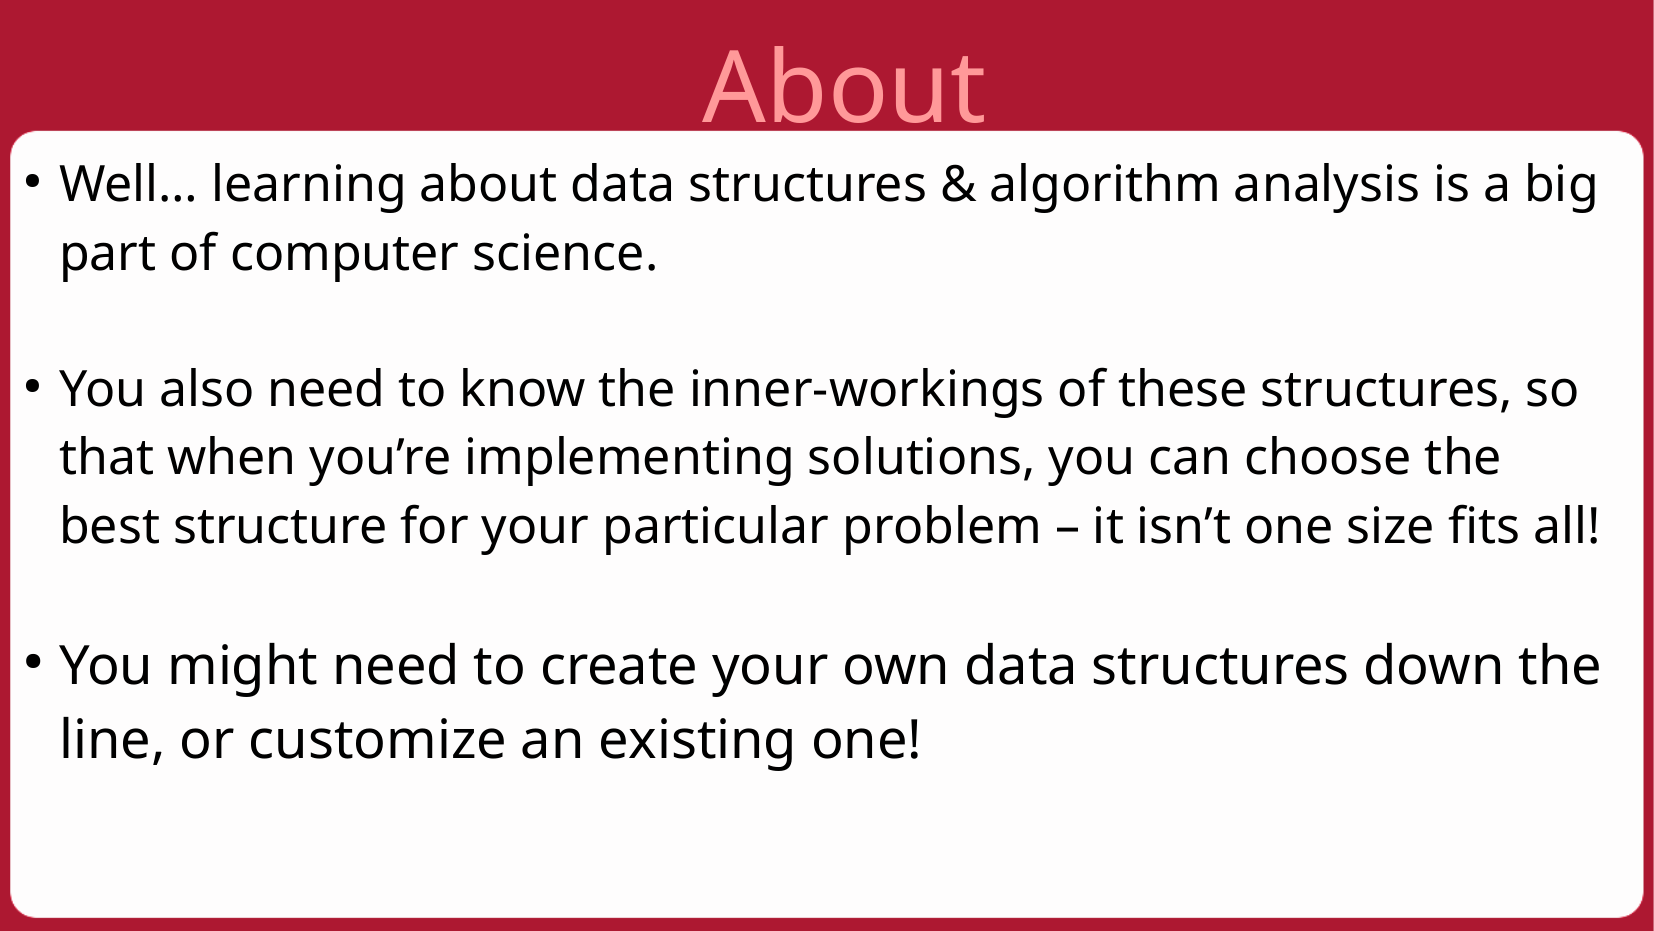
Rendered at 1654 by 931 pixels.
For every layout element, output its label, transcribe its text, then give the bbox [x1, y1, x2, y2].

picture [0, 0, 1654, 931]
text_box Well… learning about data structures & algorithm analysis is a big part of computer science. You also need to know the inner-workings of these structures, so that when you’re implementing solutions, you can choose the best structure for your particular problem – it isn’t one size fits all! You might need to create your own data structures down the line, or customize an existing one! [23, 148, 1608, 849]
title About [193, 19, 1496, 148]
